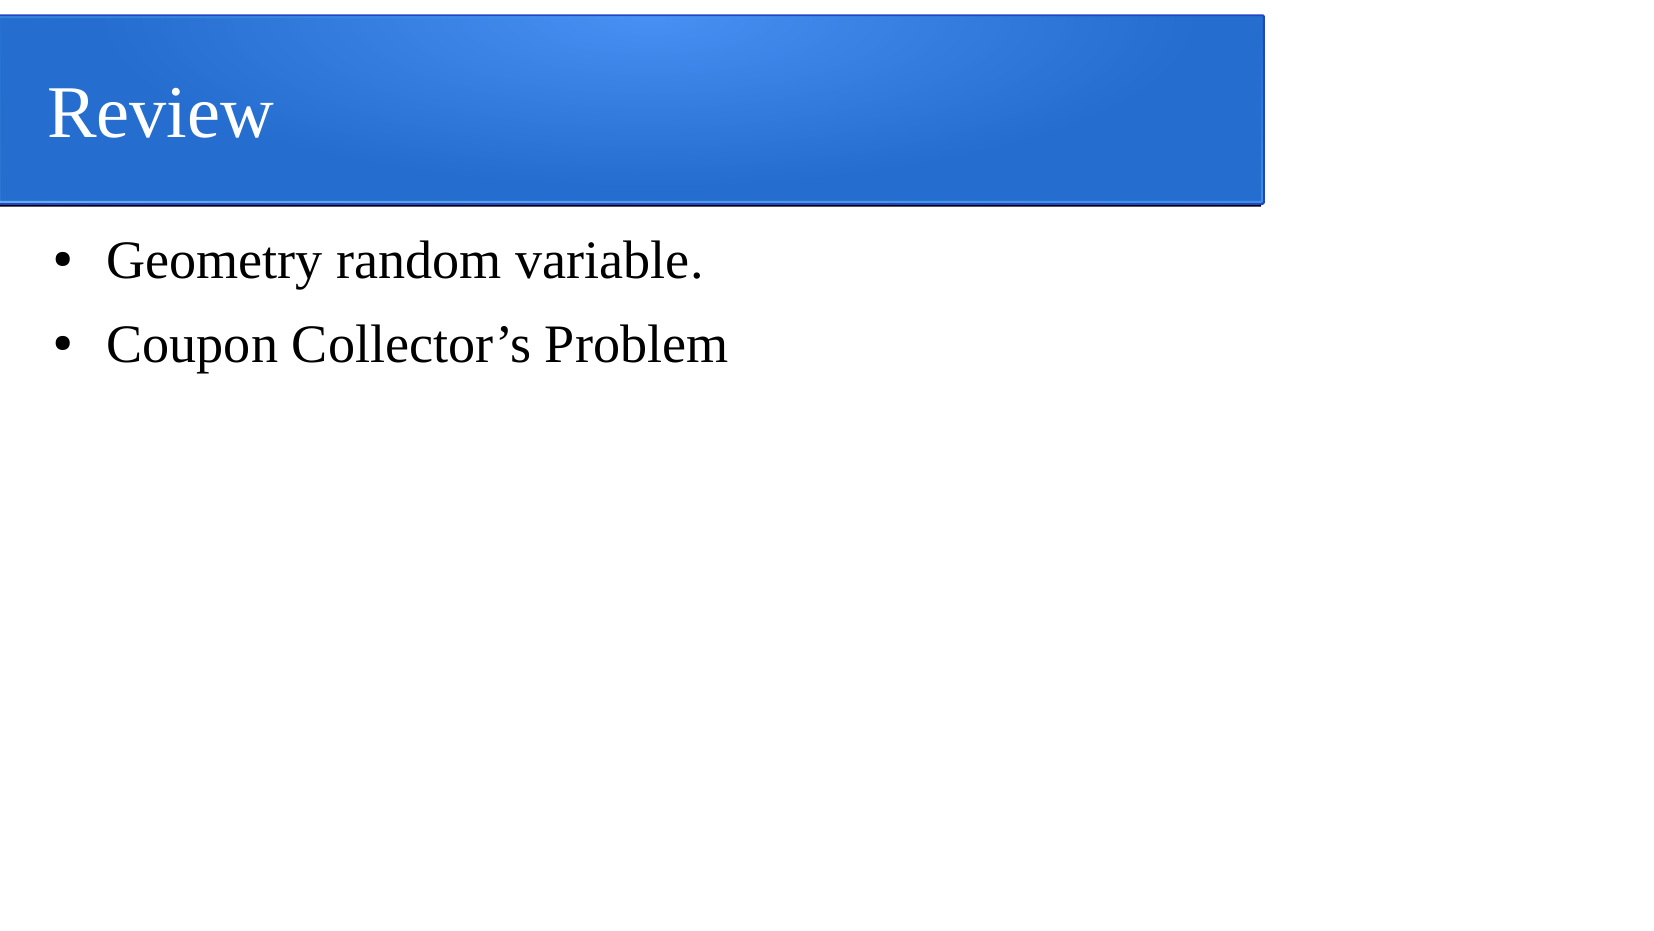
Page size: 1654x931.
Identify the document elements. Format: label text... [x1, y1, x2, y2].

title Review [47, 35, 1199, 189]
list Geometry random variable. Coupon Collector’s Problem [35, 230, 1524, 770]
